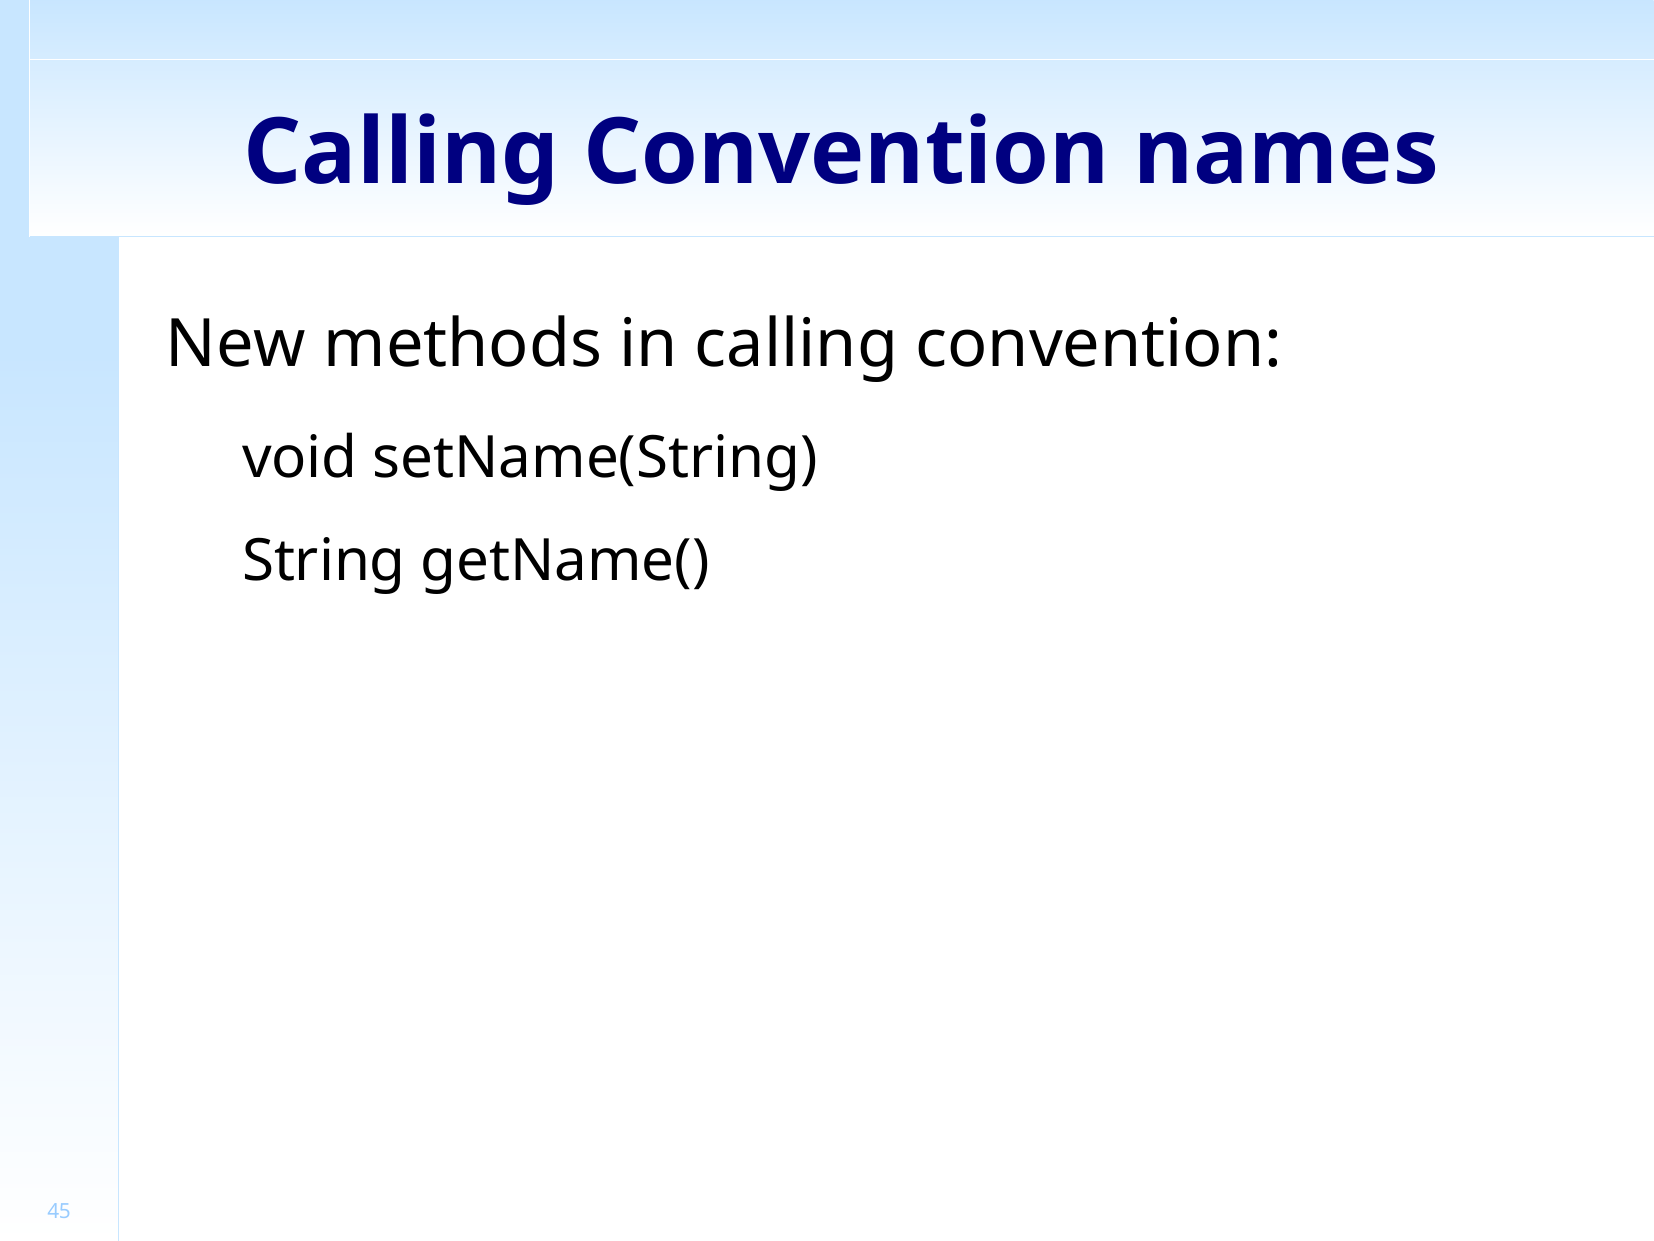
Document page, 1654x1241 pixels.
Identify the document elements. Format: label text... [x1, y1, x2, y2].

list New methods in calling convention: void setName(String) String getName() [147, 295, 1625, 1182]
title Calling Convention names [29, 59, 1654, 237]
